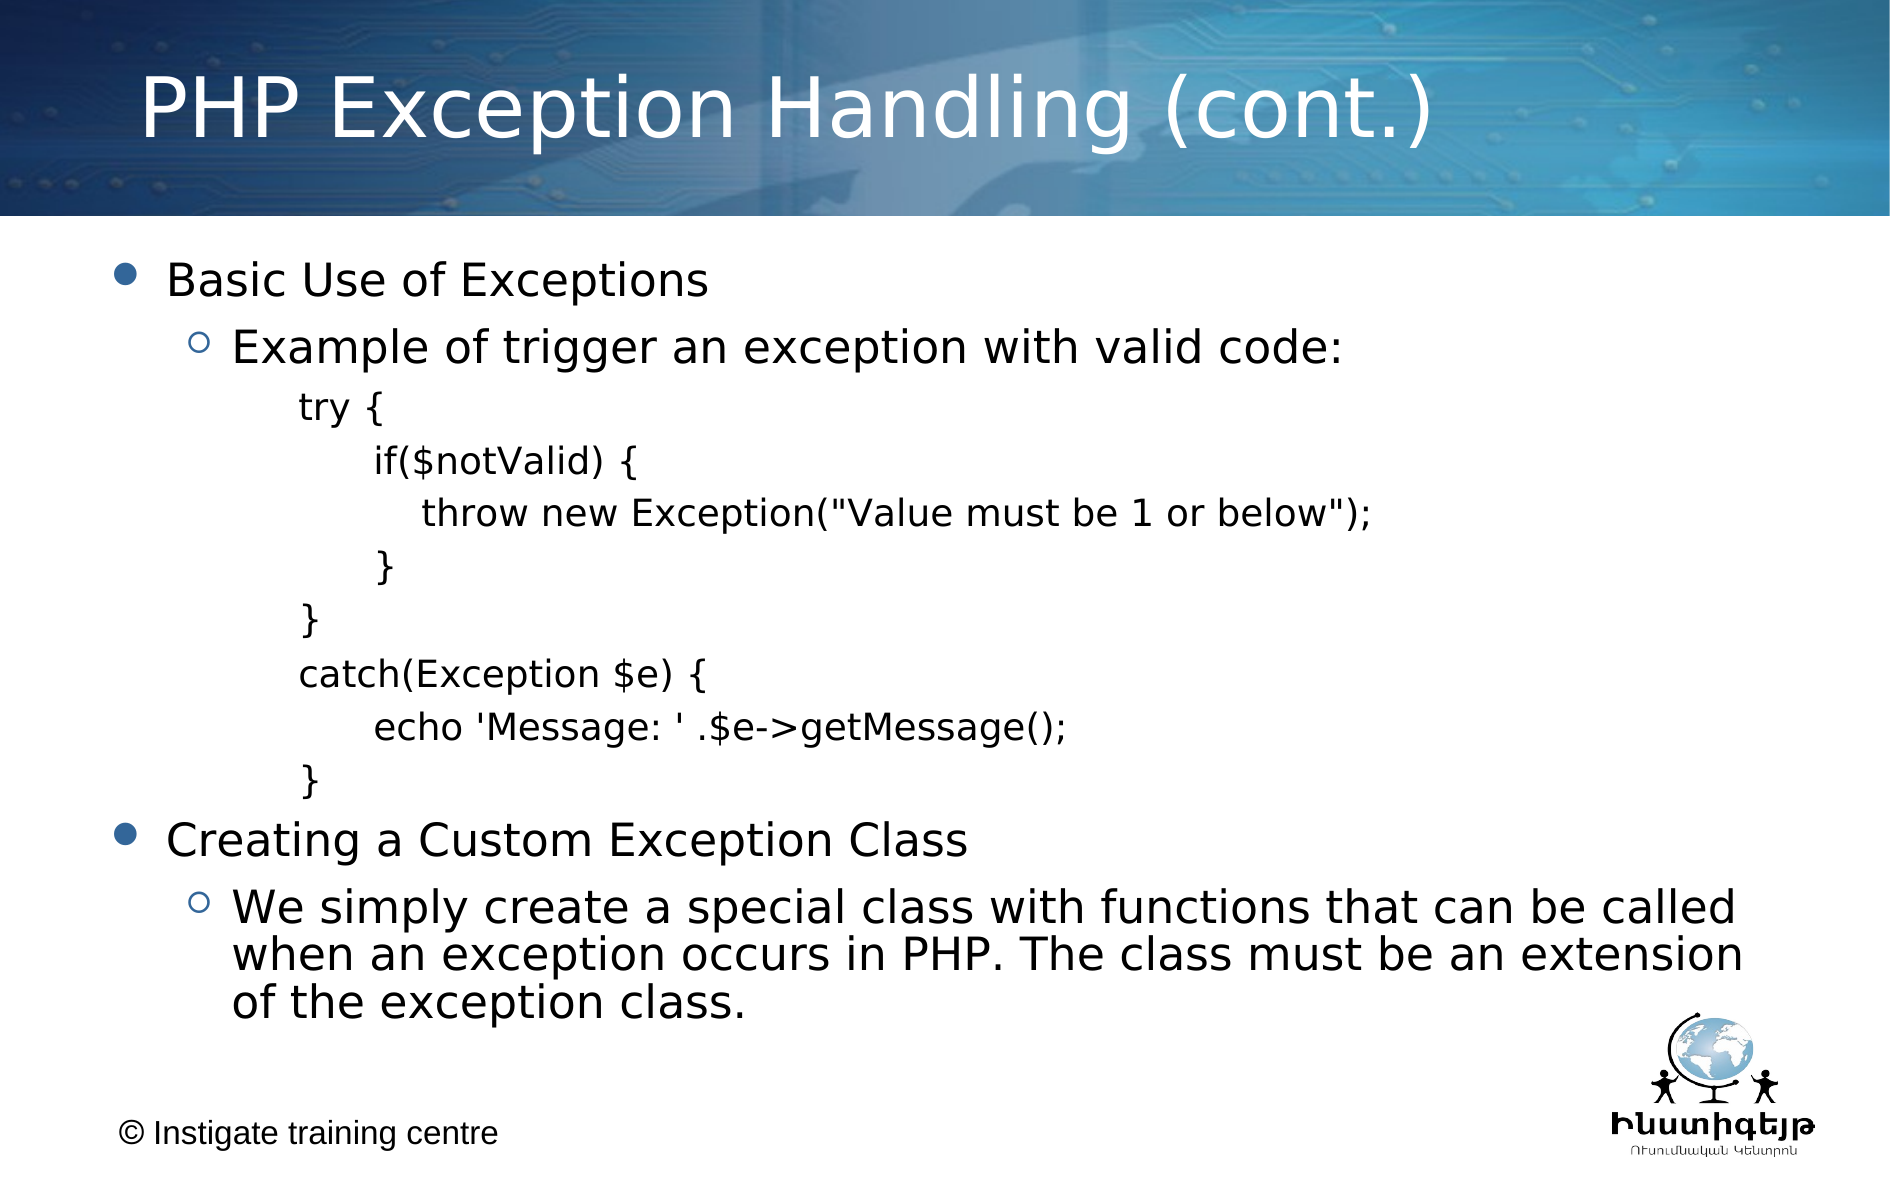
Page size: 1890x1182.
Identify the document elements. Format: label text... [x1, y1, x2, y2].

picture [0, 0, 1890, 216]
picture [1612, 1012, 1815, 1157]
list Basic Use of Exceptions Example of trigger an exception with valid code: try { if($notValid) { throw new Exception("Value must be 1 or below"); } } catch(Exception $e) { echo 'Message: ' .$e->getMessage(); } Creating a Custom Exception Class We simply create a special class with functions that can be called when an exception occurs in PHP. The class must be an extension of the exception class. [110, 258, 1801, 284]
